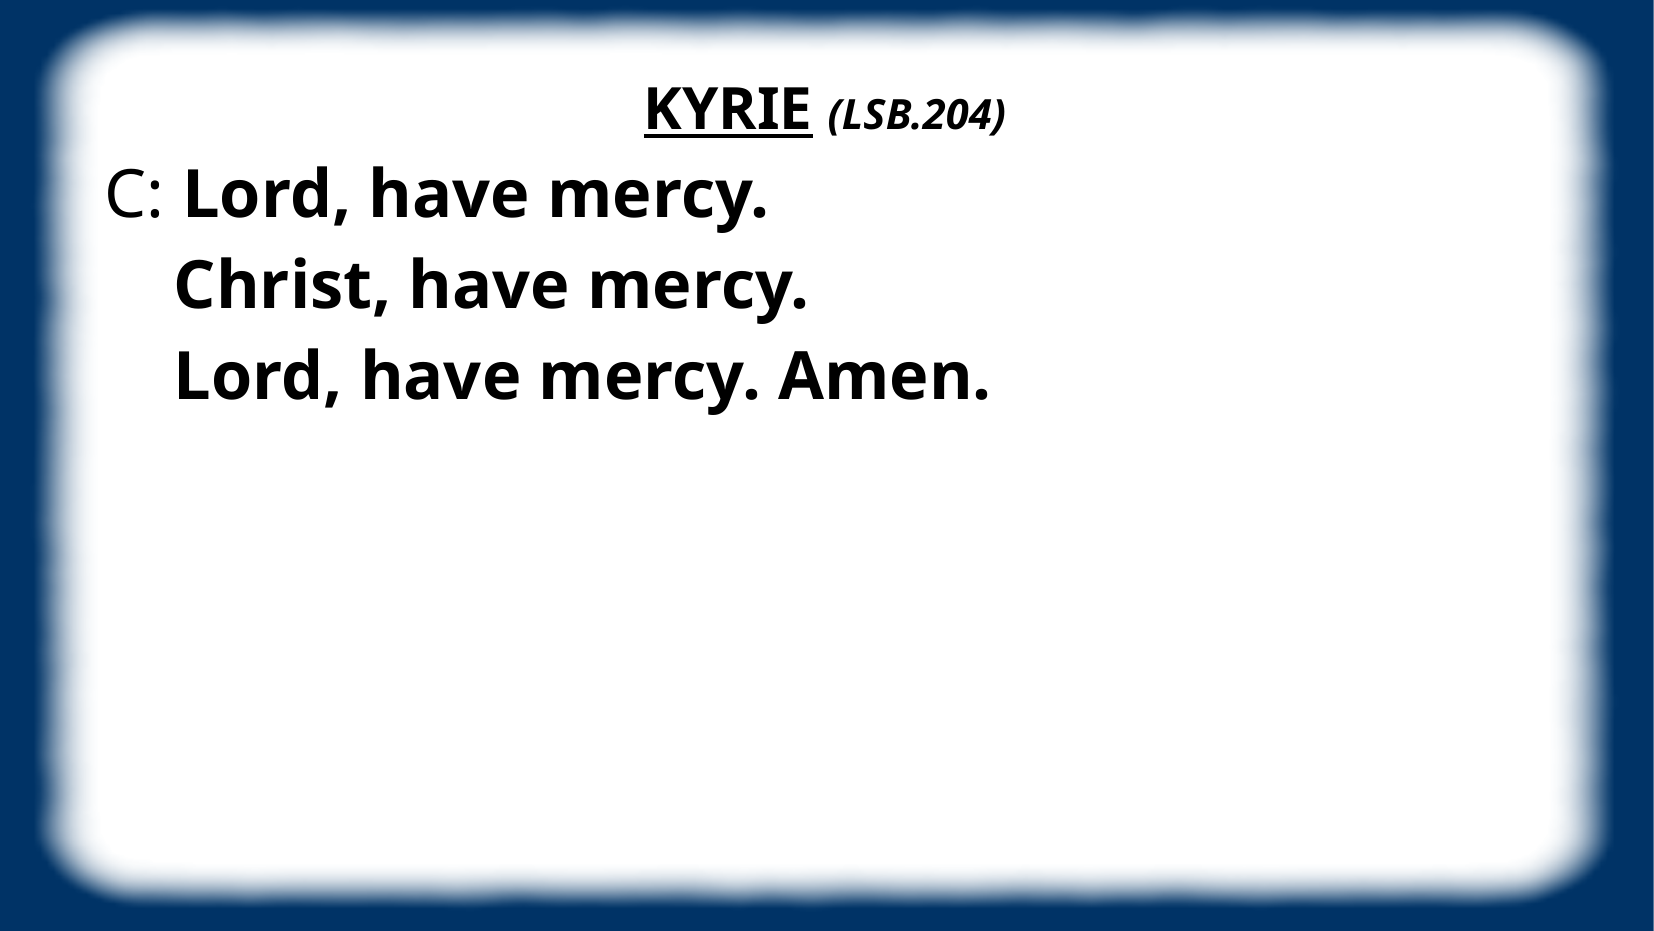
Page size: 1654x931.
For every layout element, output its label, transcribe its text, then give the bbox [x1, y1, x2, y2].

picture [0, 0, 1654, 931]
text_box KYRIE (LSB.204) C: Lord, have mercy. Christ, have mercy. Lord, have mercy. Amen. [90, 60, 1561, 419]
